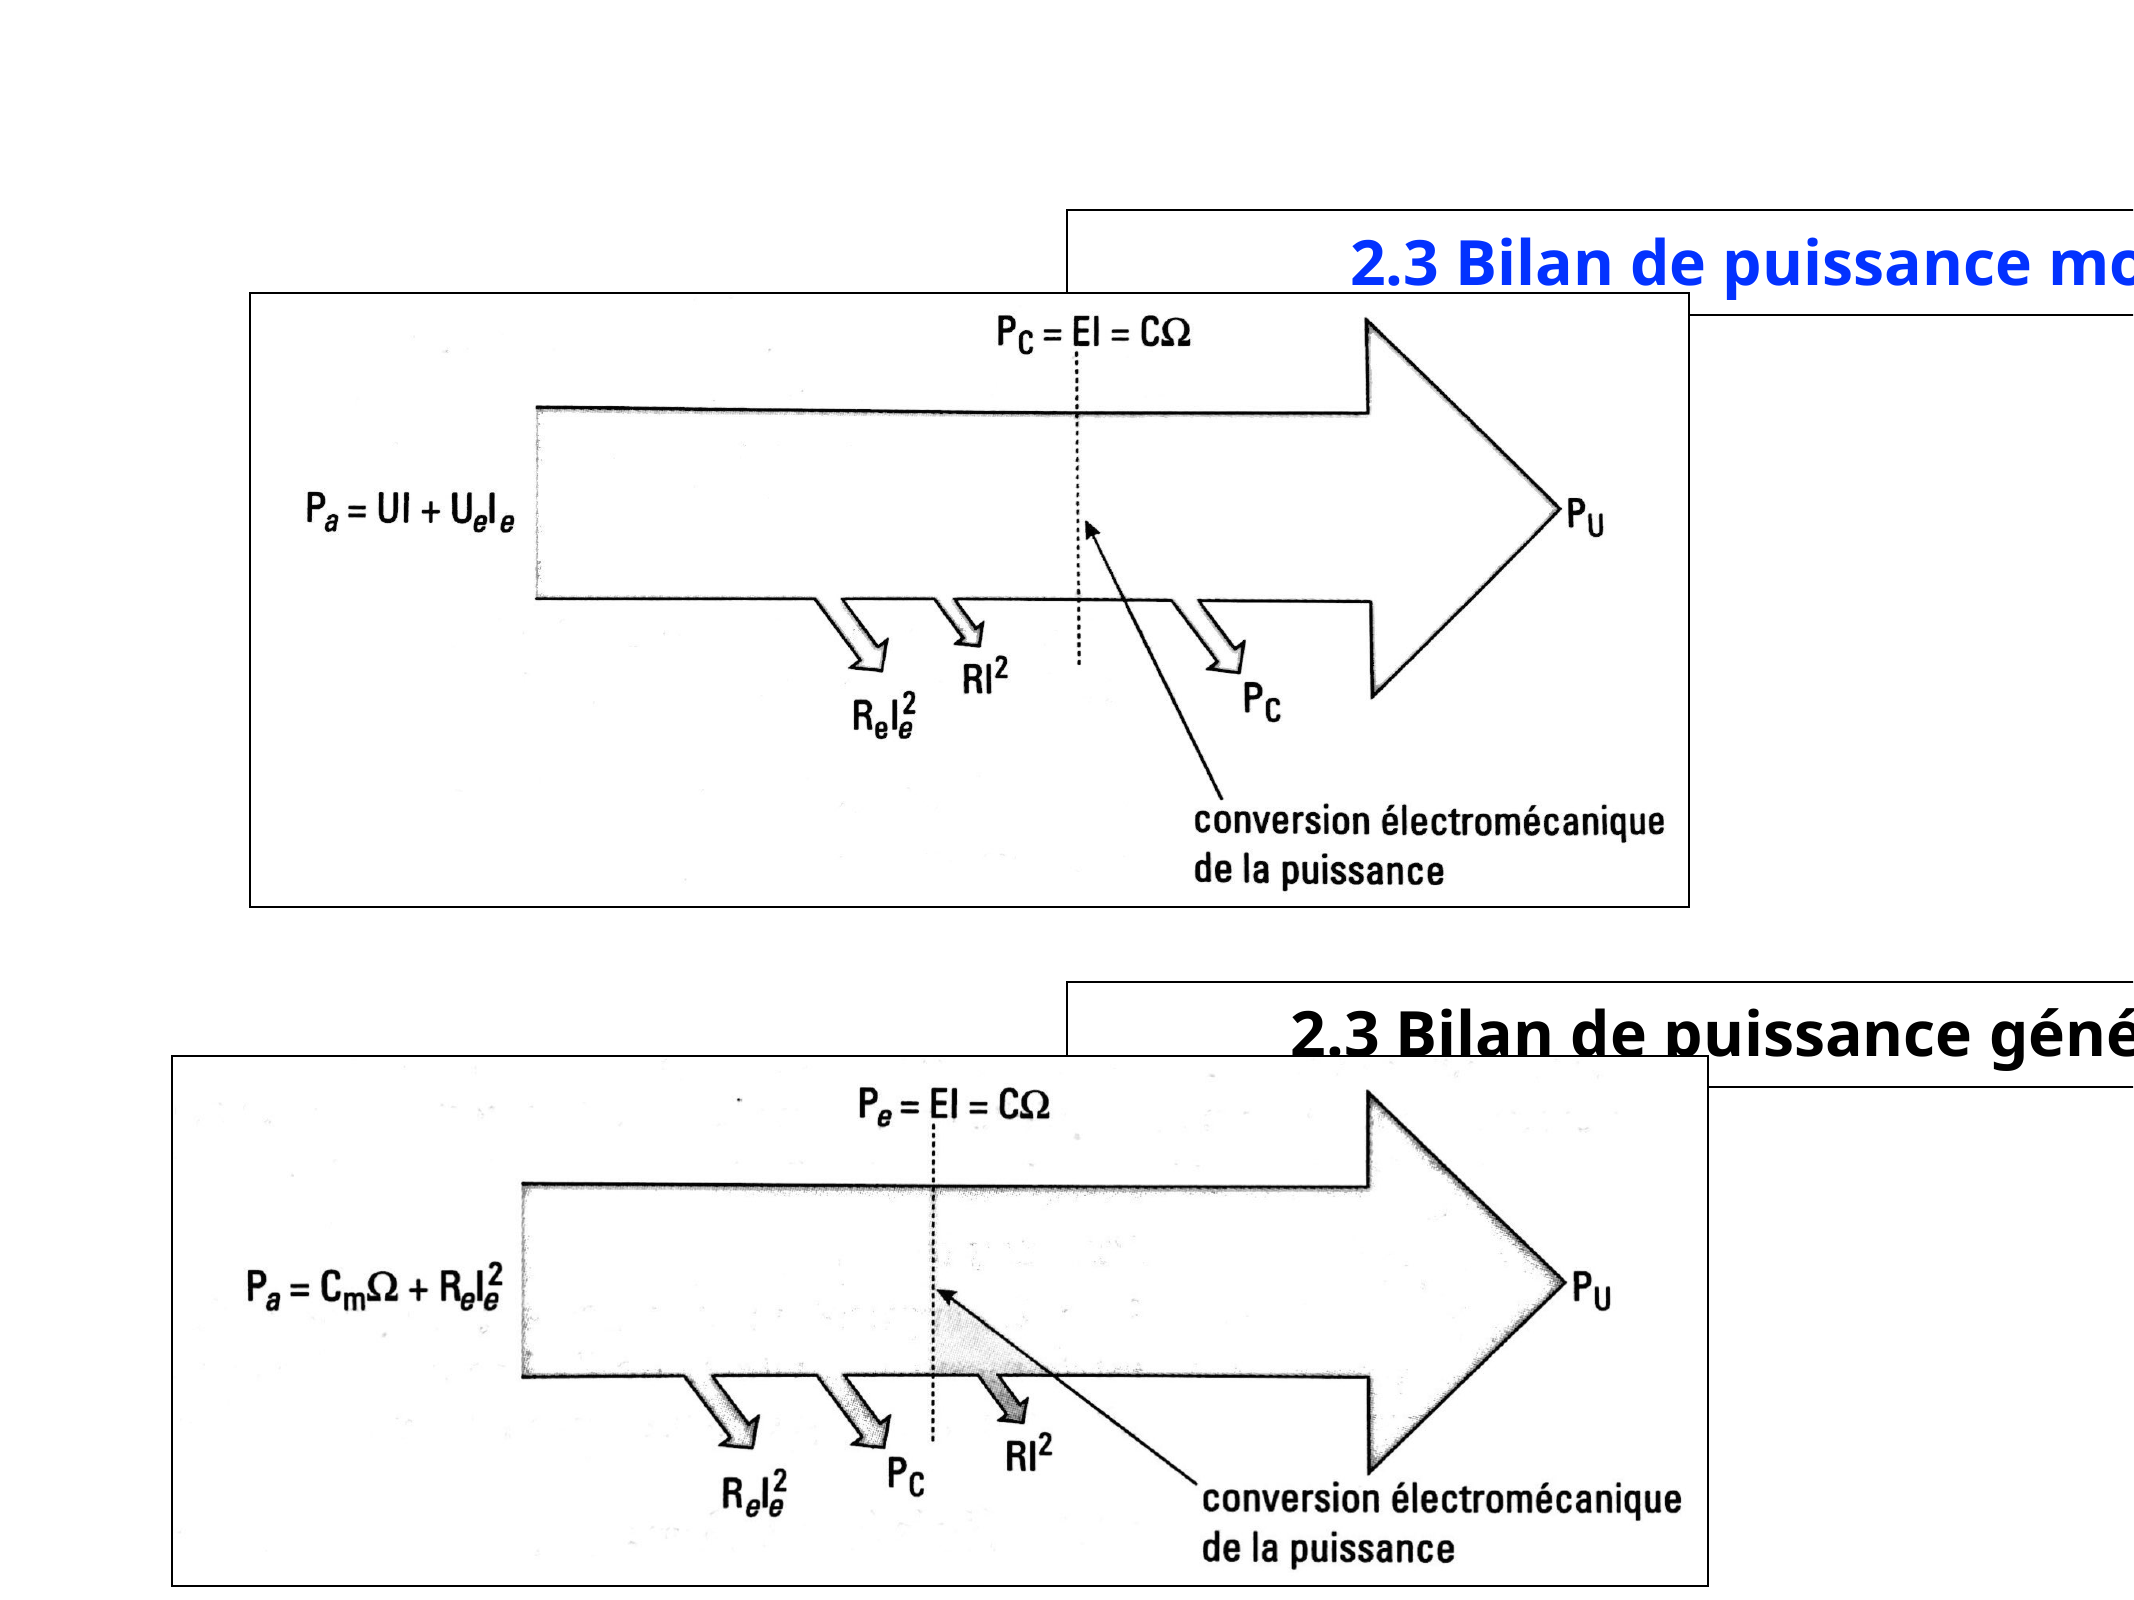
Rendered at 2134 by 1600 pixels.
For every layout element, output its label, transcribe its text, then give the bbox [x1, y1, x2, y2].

picture [173, 1057, 1708, 1586]
text_box 2.3 Bilan de puissance moteur [1066, 210, 2134, 316]
text_box 2.3 Bilan de puissance générateur [1066, 981, 2134, 1087]
picture [250, 293, 1689, 907]
